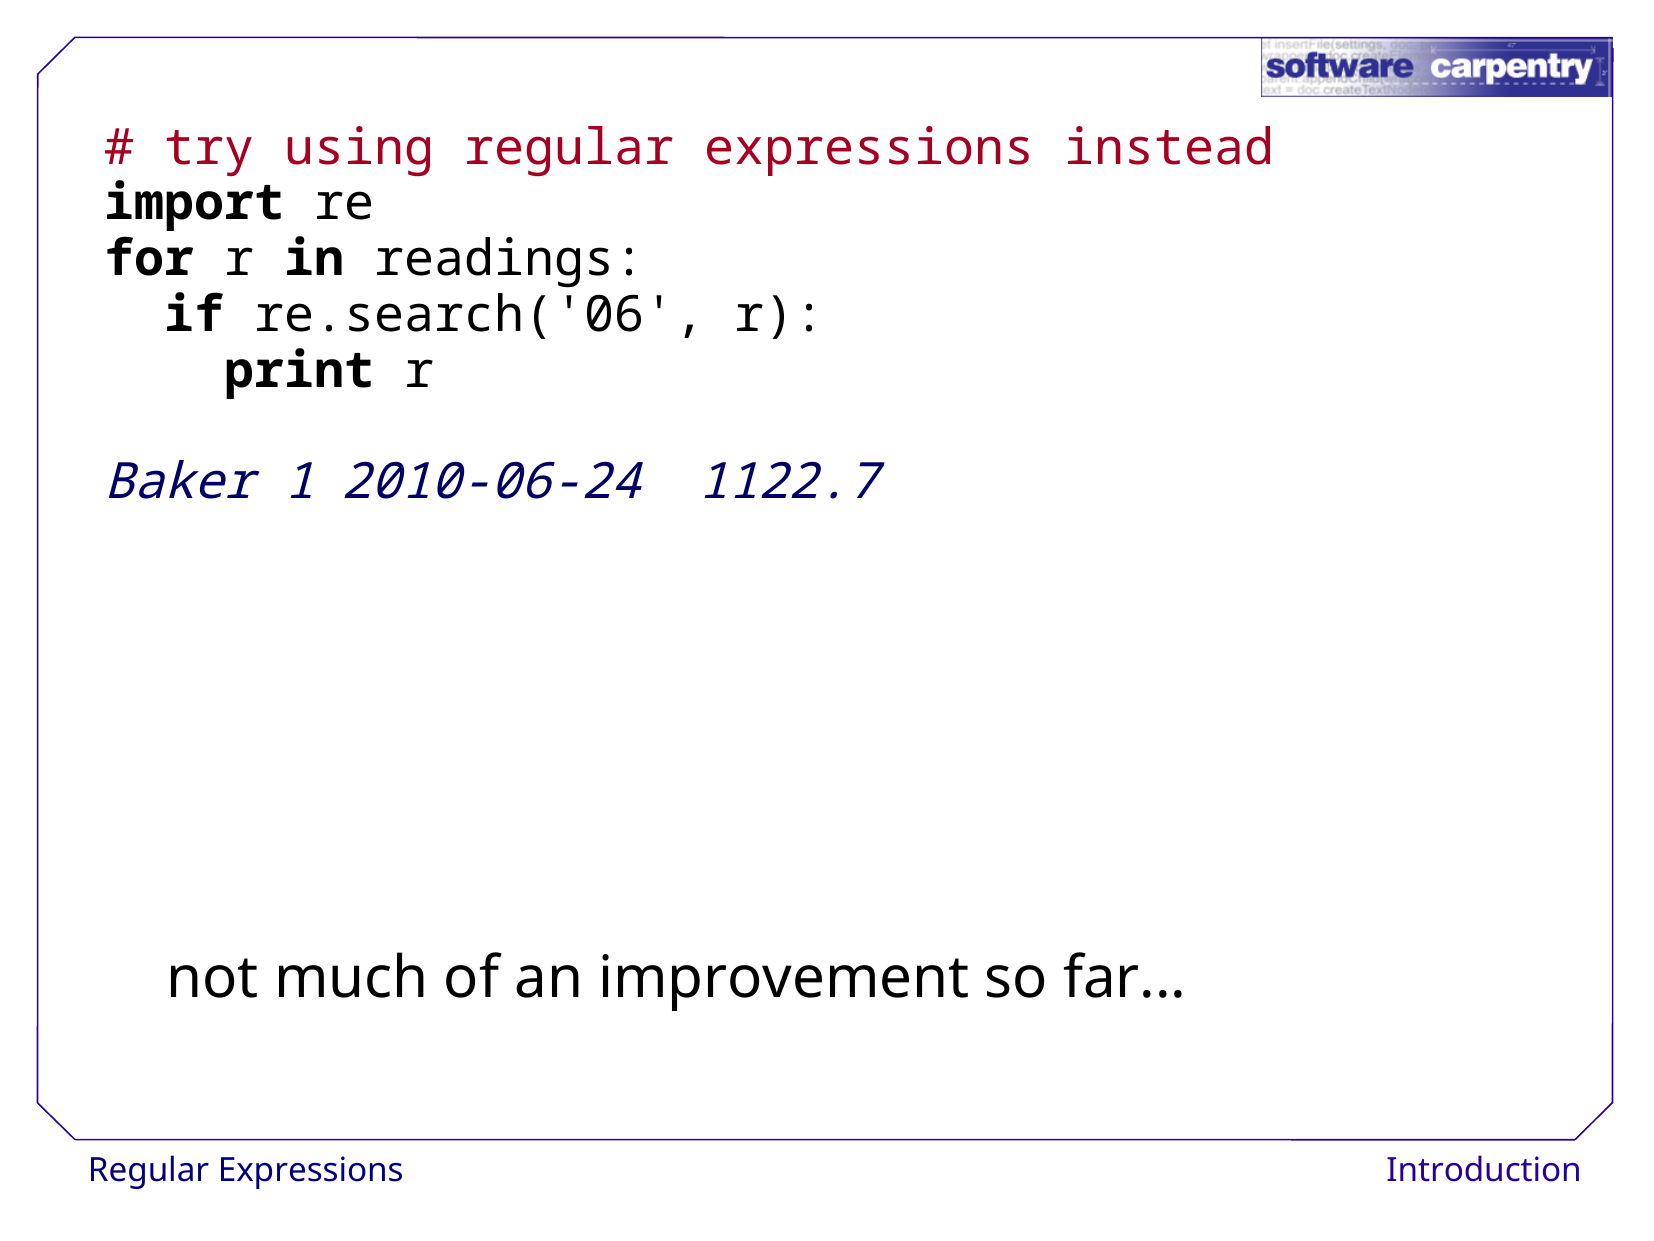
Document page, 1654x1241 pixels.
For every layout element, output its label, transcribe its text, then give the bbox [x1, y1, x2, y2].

text_box not much of an improvement so far... [151, 896, 1530, 1018]
picture [1261, 39, 1613, 97]
text_box # try using regular expressions instead import re for r in readings: if re.search('06', r): print r Baker 1 2010-06-24 1122.7 [89, 112, 1512, 999]
